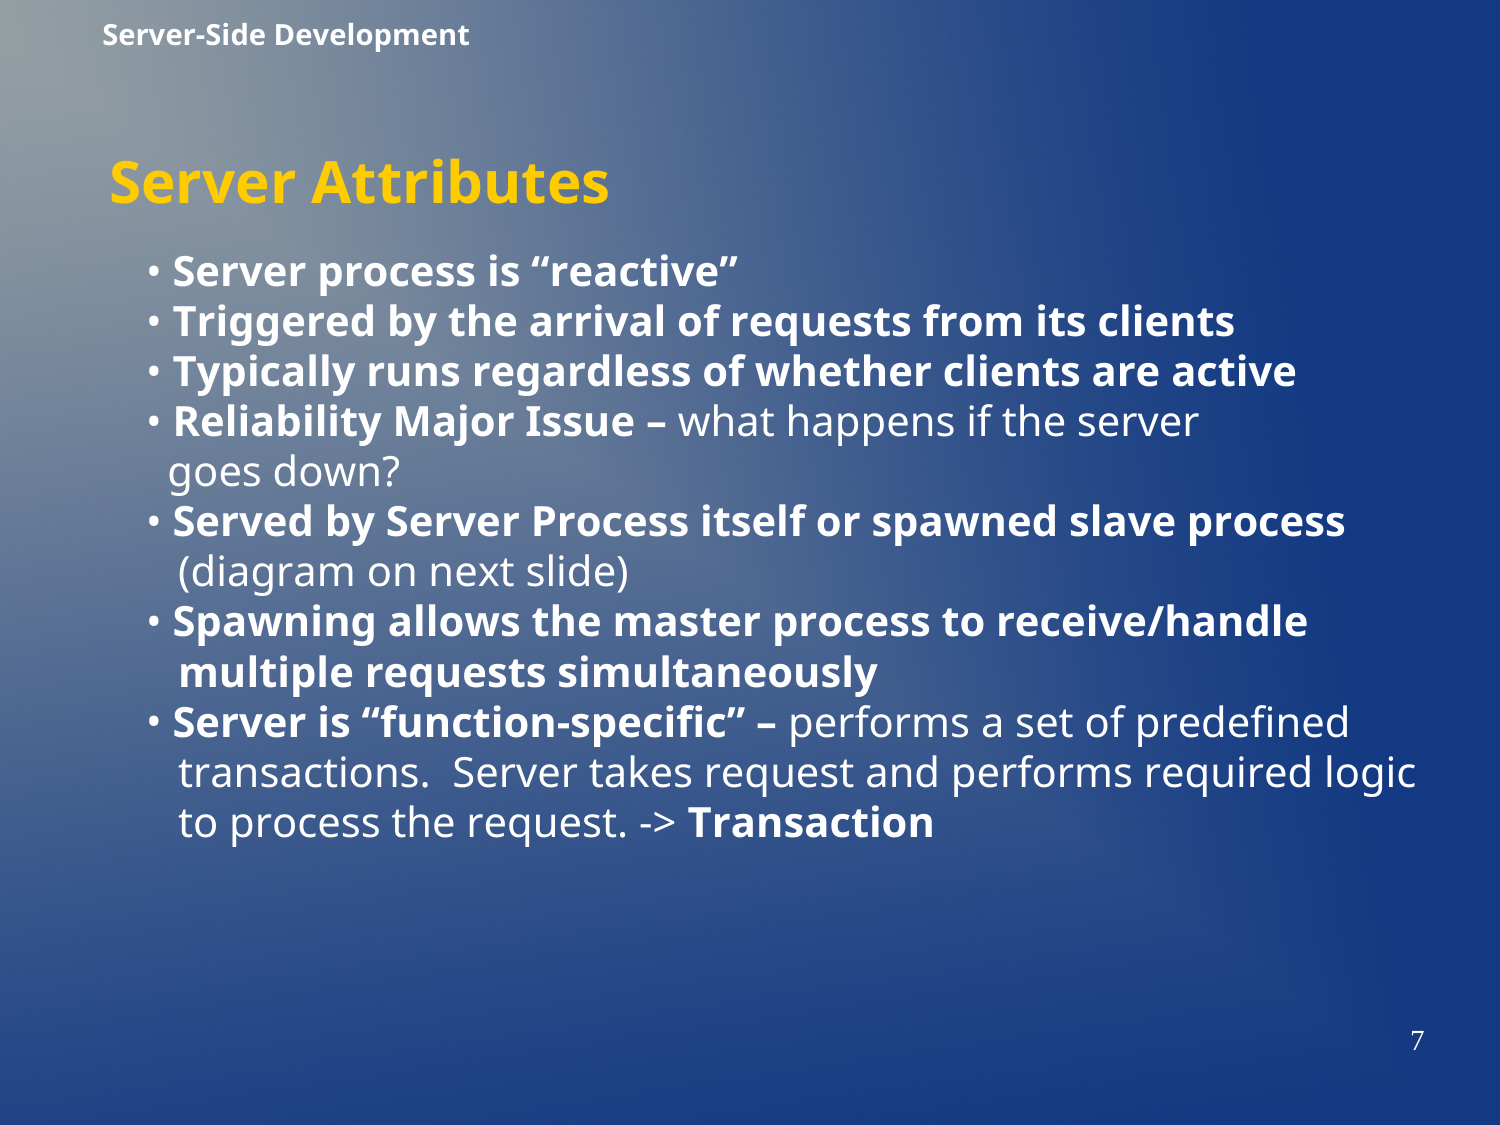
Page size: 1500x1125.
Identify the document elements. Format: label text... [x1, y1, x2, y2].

text_box Server Attributes [94, 137, 626, 223]
text_box Server process is “reactive” Triggered by the arrival of requests from its clients Typically runs regardless of whether clients are active Reliability Major Issue – what happens if the server goes down? Served by Server Process itself or spawned slave process (diagram on next slide) Spawning allows the master process to receive/handle multiple requests simultaneously Server is “function-specific” – performs a set of predefined transactions. Server takes request and performs required logic to process the request. -> Transaction [131, 237, 1433, 854]
text_box Server-Side Development [87, 8, 486, 59]
picture [0, 0, 1500, 1125]
